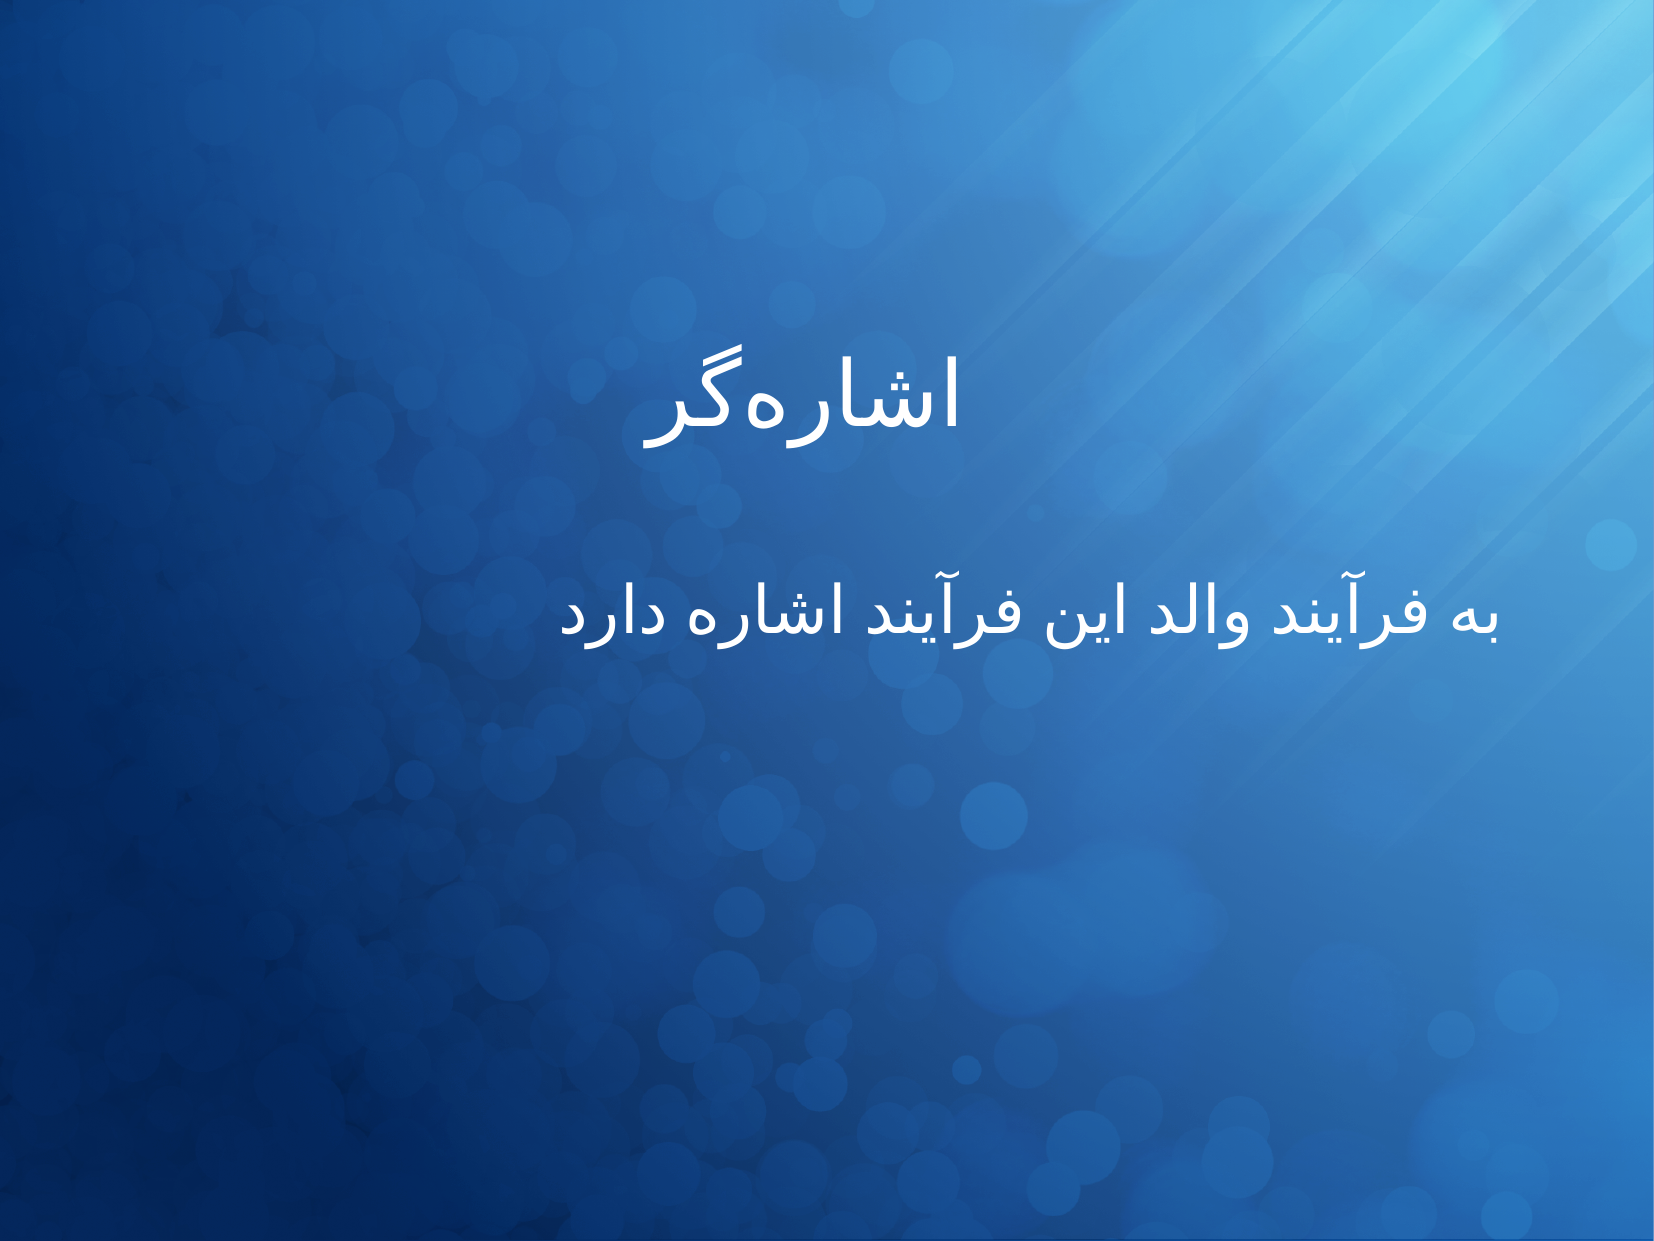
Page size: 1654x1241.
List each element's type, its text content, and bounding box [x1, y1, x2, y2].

title اشاره‌گر [112, 319, 1501, 488]
picture [0, 0, 1654, 1241]
list به فرآیند والد این فرآیند اشاره دارد [122, 573, 1576, 938]
